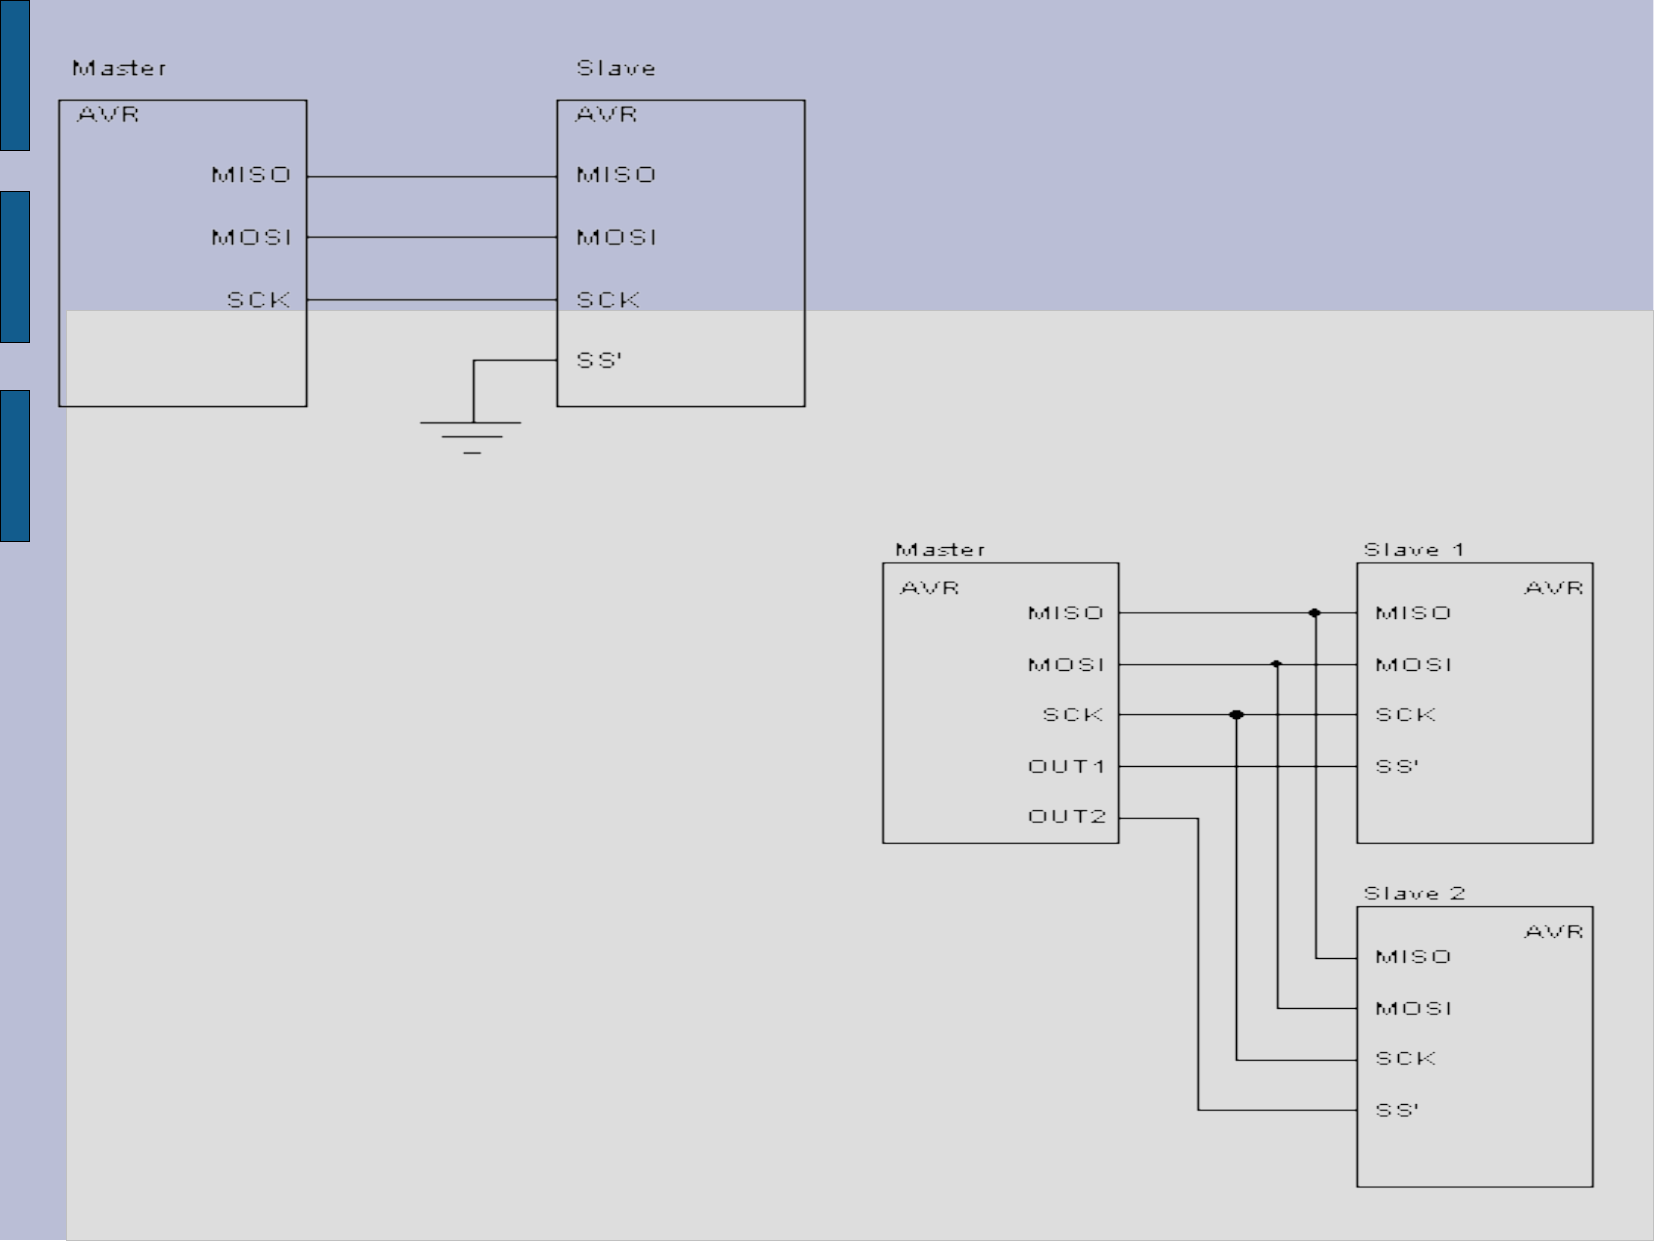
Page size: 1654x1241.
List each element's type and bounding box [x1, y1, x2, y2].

picture [37, 37, 826, 499]
picture [862, 524, 1613, 1201]
